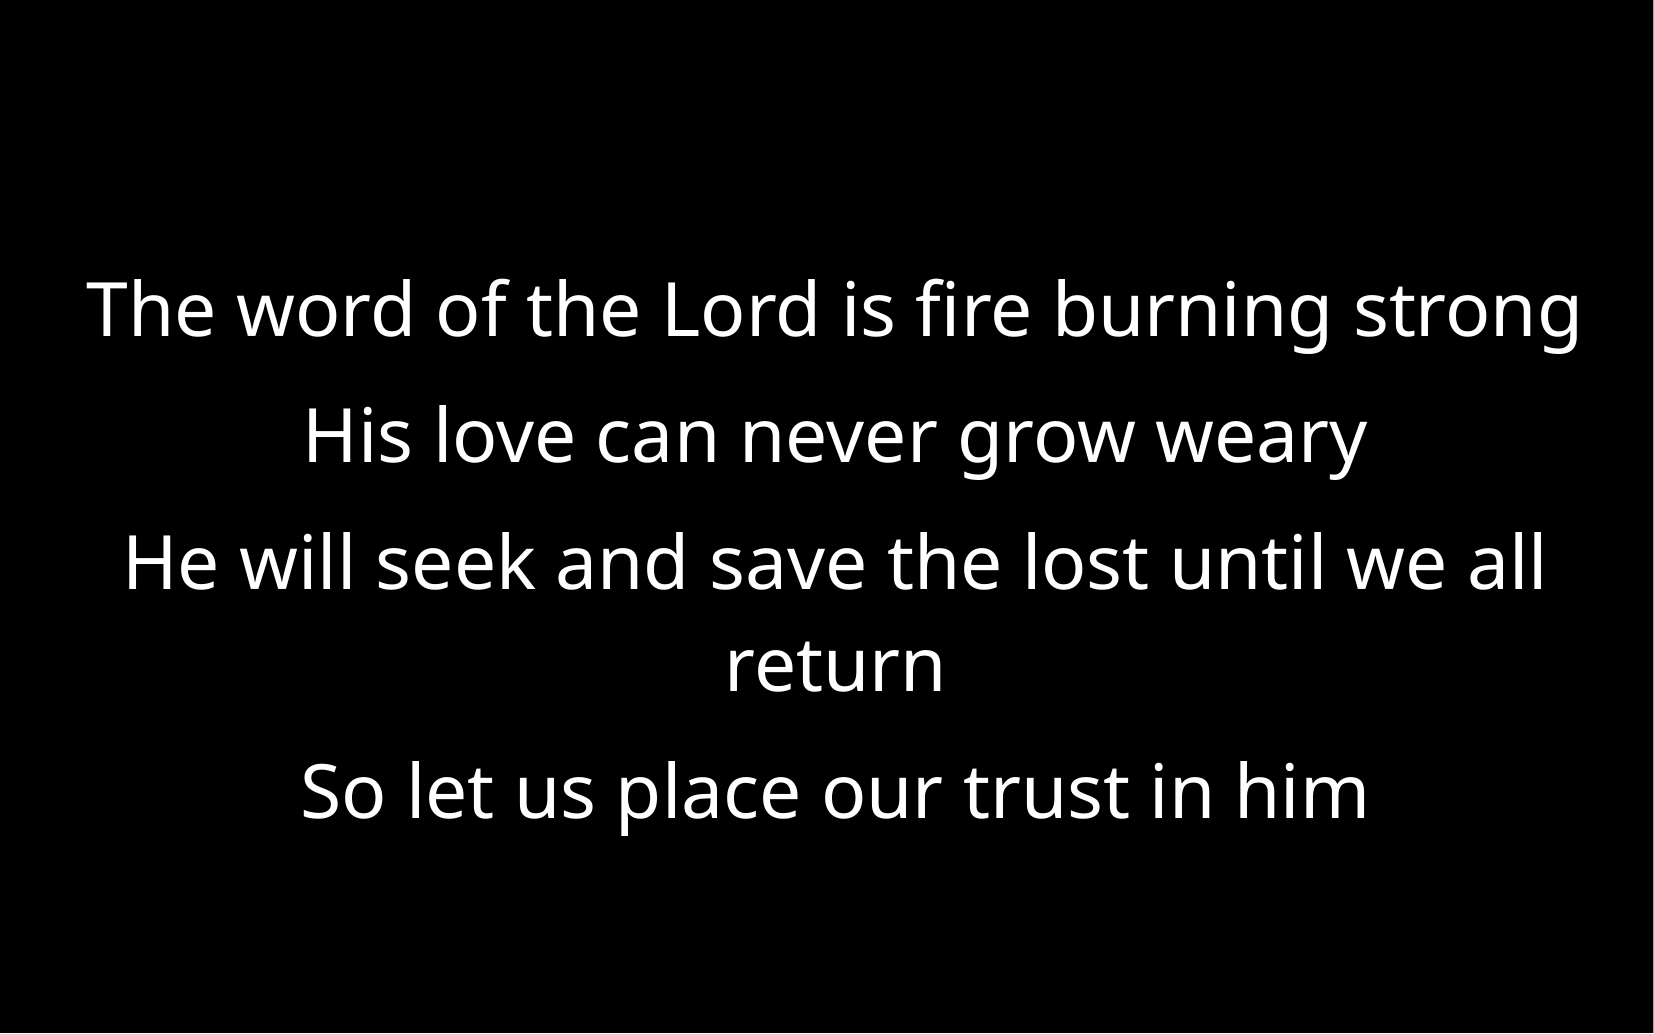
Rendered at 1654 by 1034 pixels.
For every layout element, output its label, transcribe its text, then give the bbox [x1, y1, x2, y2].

list The word of the Lord is fire burning strong His love can never grow weary He will seek and save the lost until we all return So let us place our trust in him [0, 255, 1654, 1024]
